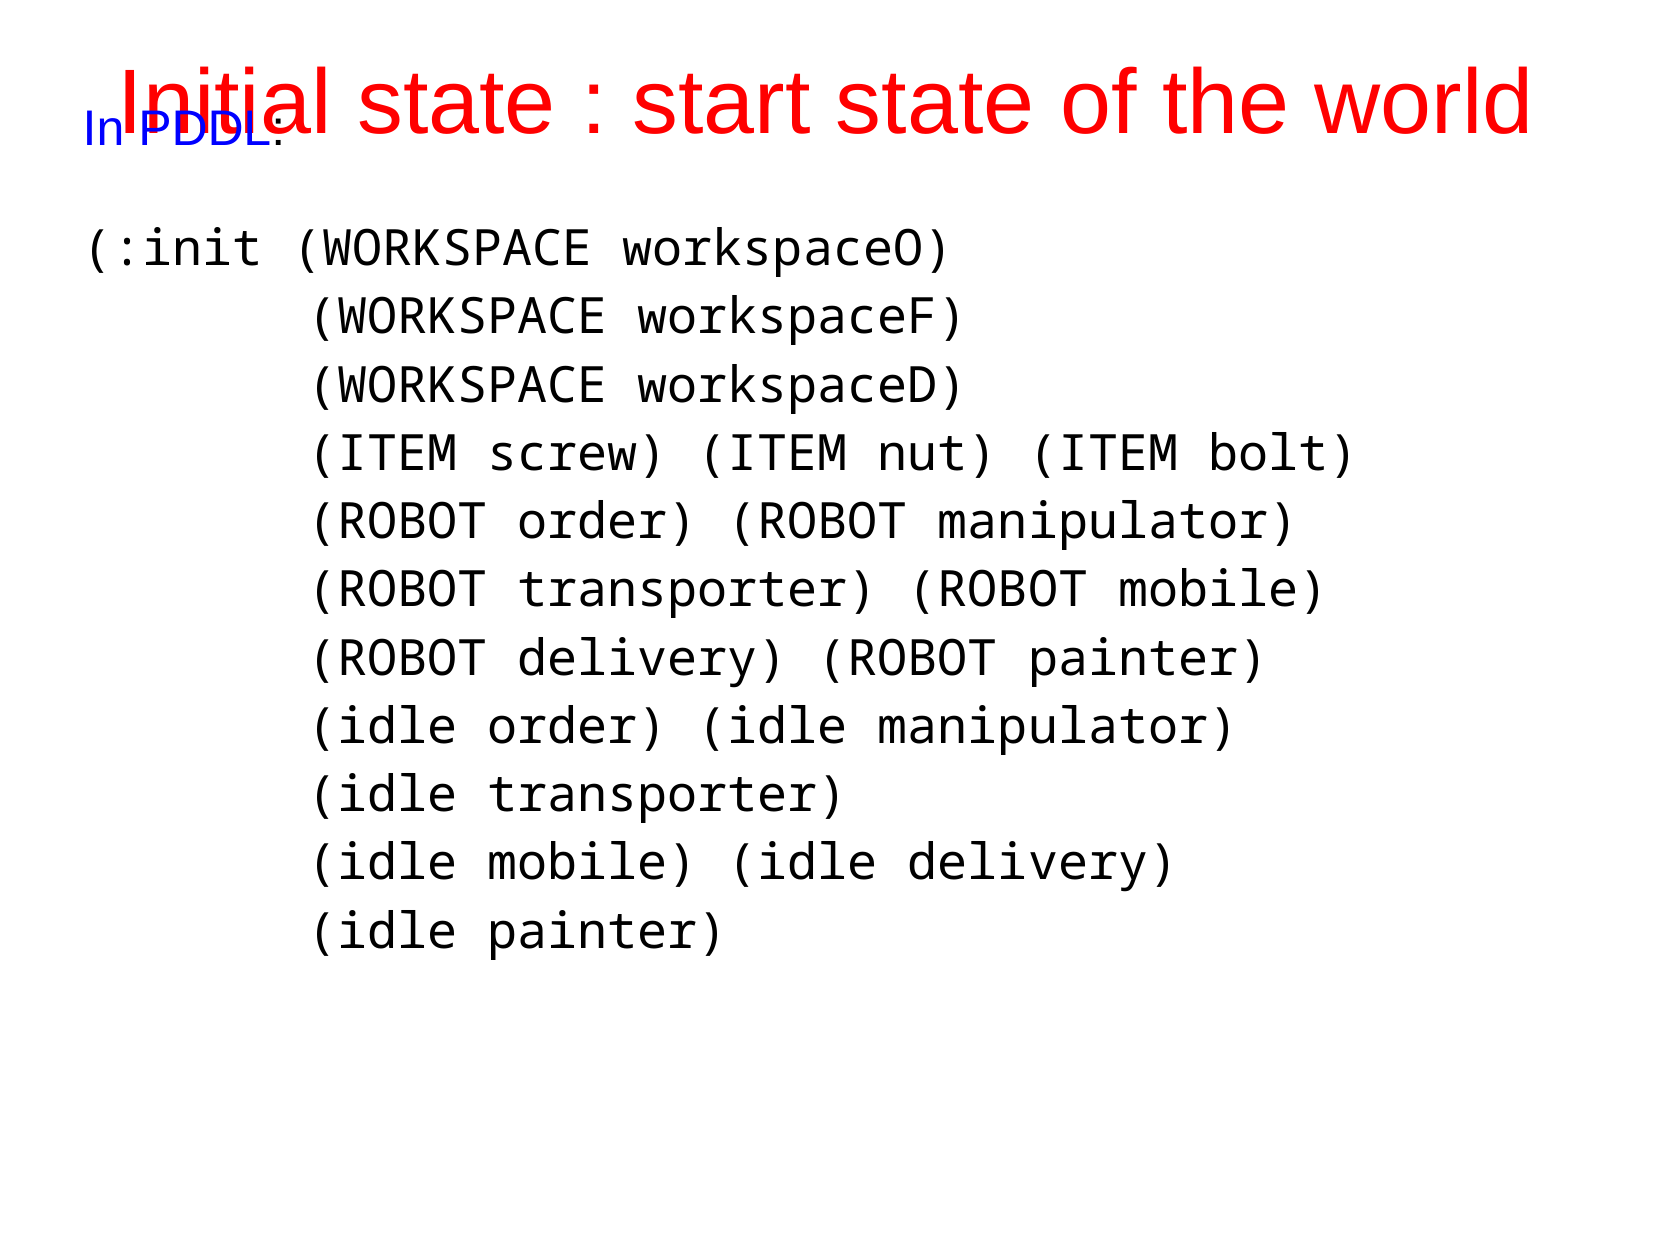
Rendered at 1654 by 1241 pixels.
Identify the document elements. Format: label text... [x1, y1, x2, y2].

subtitle In PDDL: (:init (WORKSPACE workspaceO) (WORKSPACE workspaceF) (WORKSPACE workspaceD) (ITEM screw) (ITEM nut) (ITEM bolt) (ROBOT order) (ROBOT manipulator) (ROBOT transporter) (ROBOT mobile) (ROBOT delivery) (ROBOT painter) (idle order) (idle manipulator) (idle transporter) (idle mobile) (idle delivery) (idle painter) [82, 160, 1538, 1027]
title Initial state : start state of the world [82, 49, 1571, 257]
